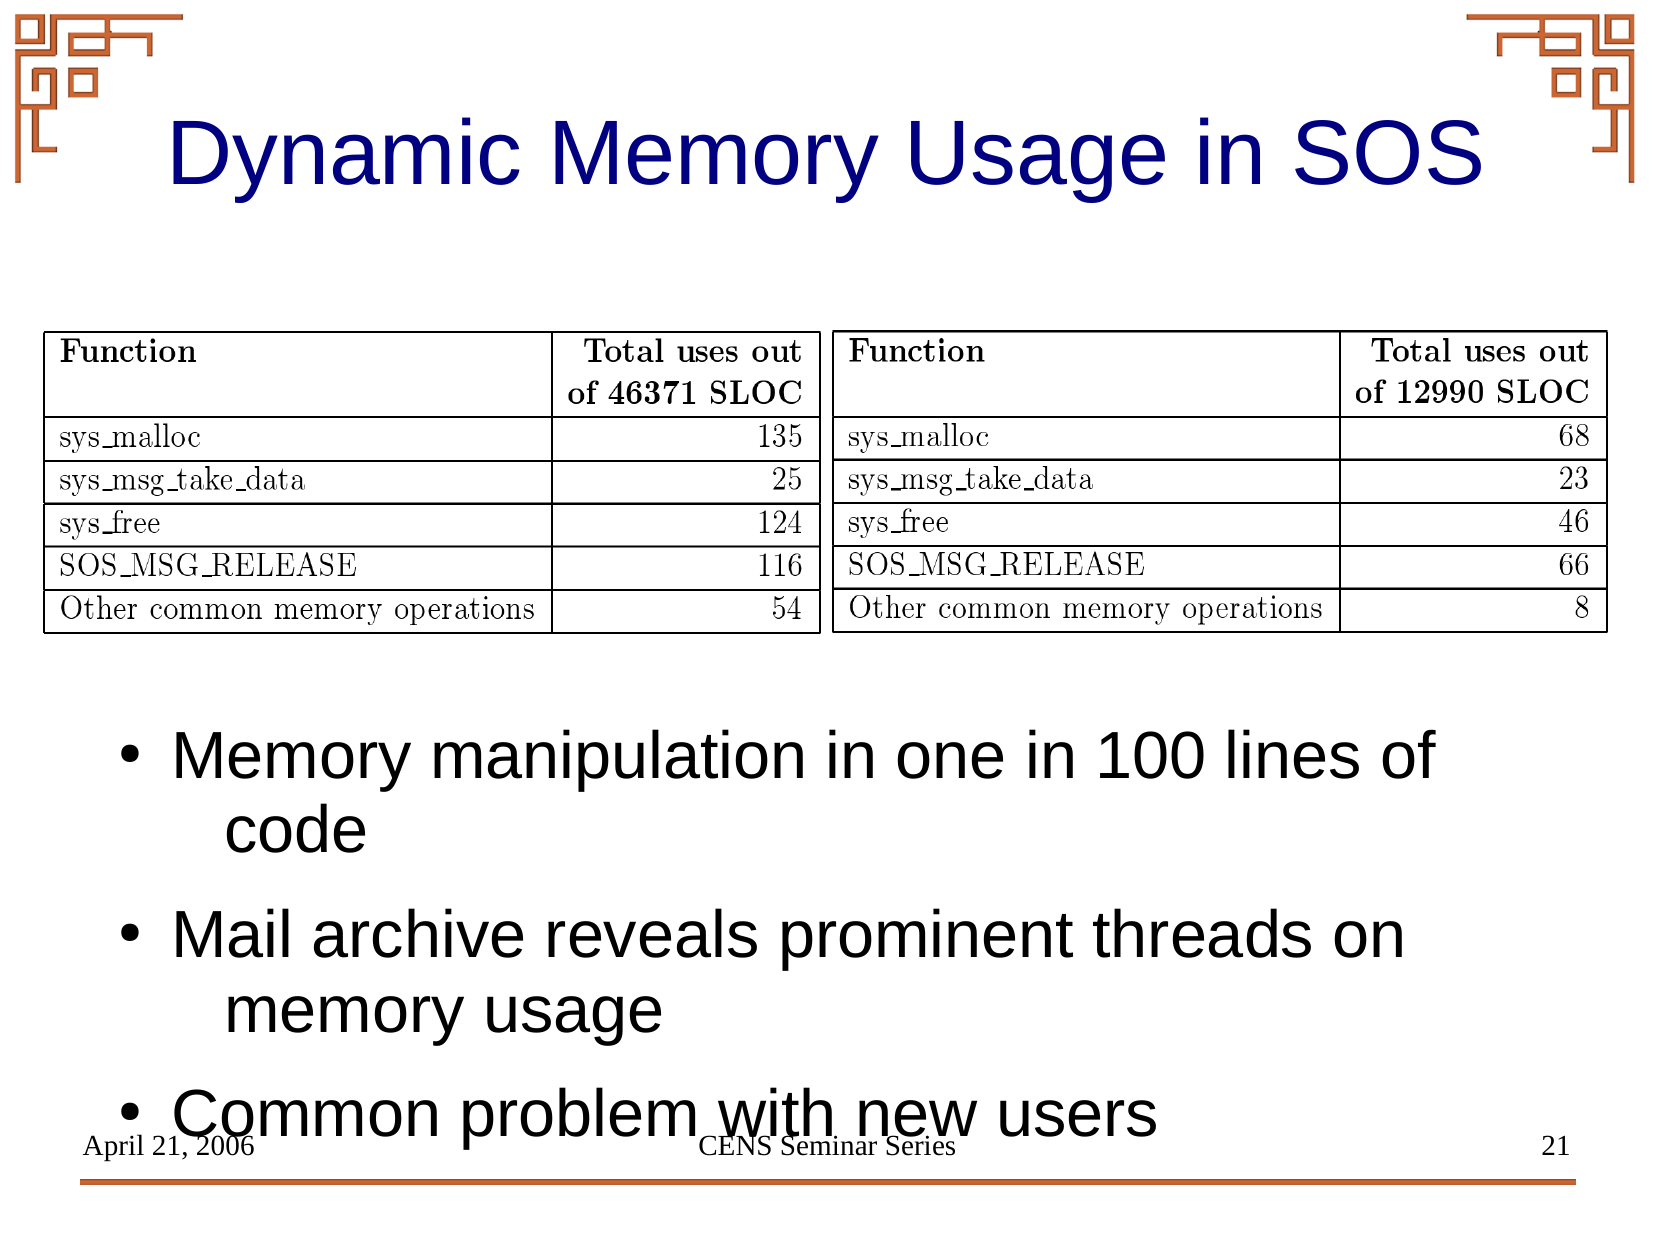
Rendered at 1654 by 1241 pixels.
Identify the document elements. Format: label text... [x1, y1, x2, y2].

picture [80, 1179, 1576, 1185]
picture [1456, 0, 1650, 194]
list Memory manipulation in one in 100 lines of code Mail archive reveals prominent threads on memory usage Common problem with new users [82, 717, 1571, 1109]
picture [0, 0, 194, 194]
title Dynamic Memory Usage in SOS [82, 49, 1571, 257]
picture [37, 322, 1613, 638]
